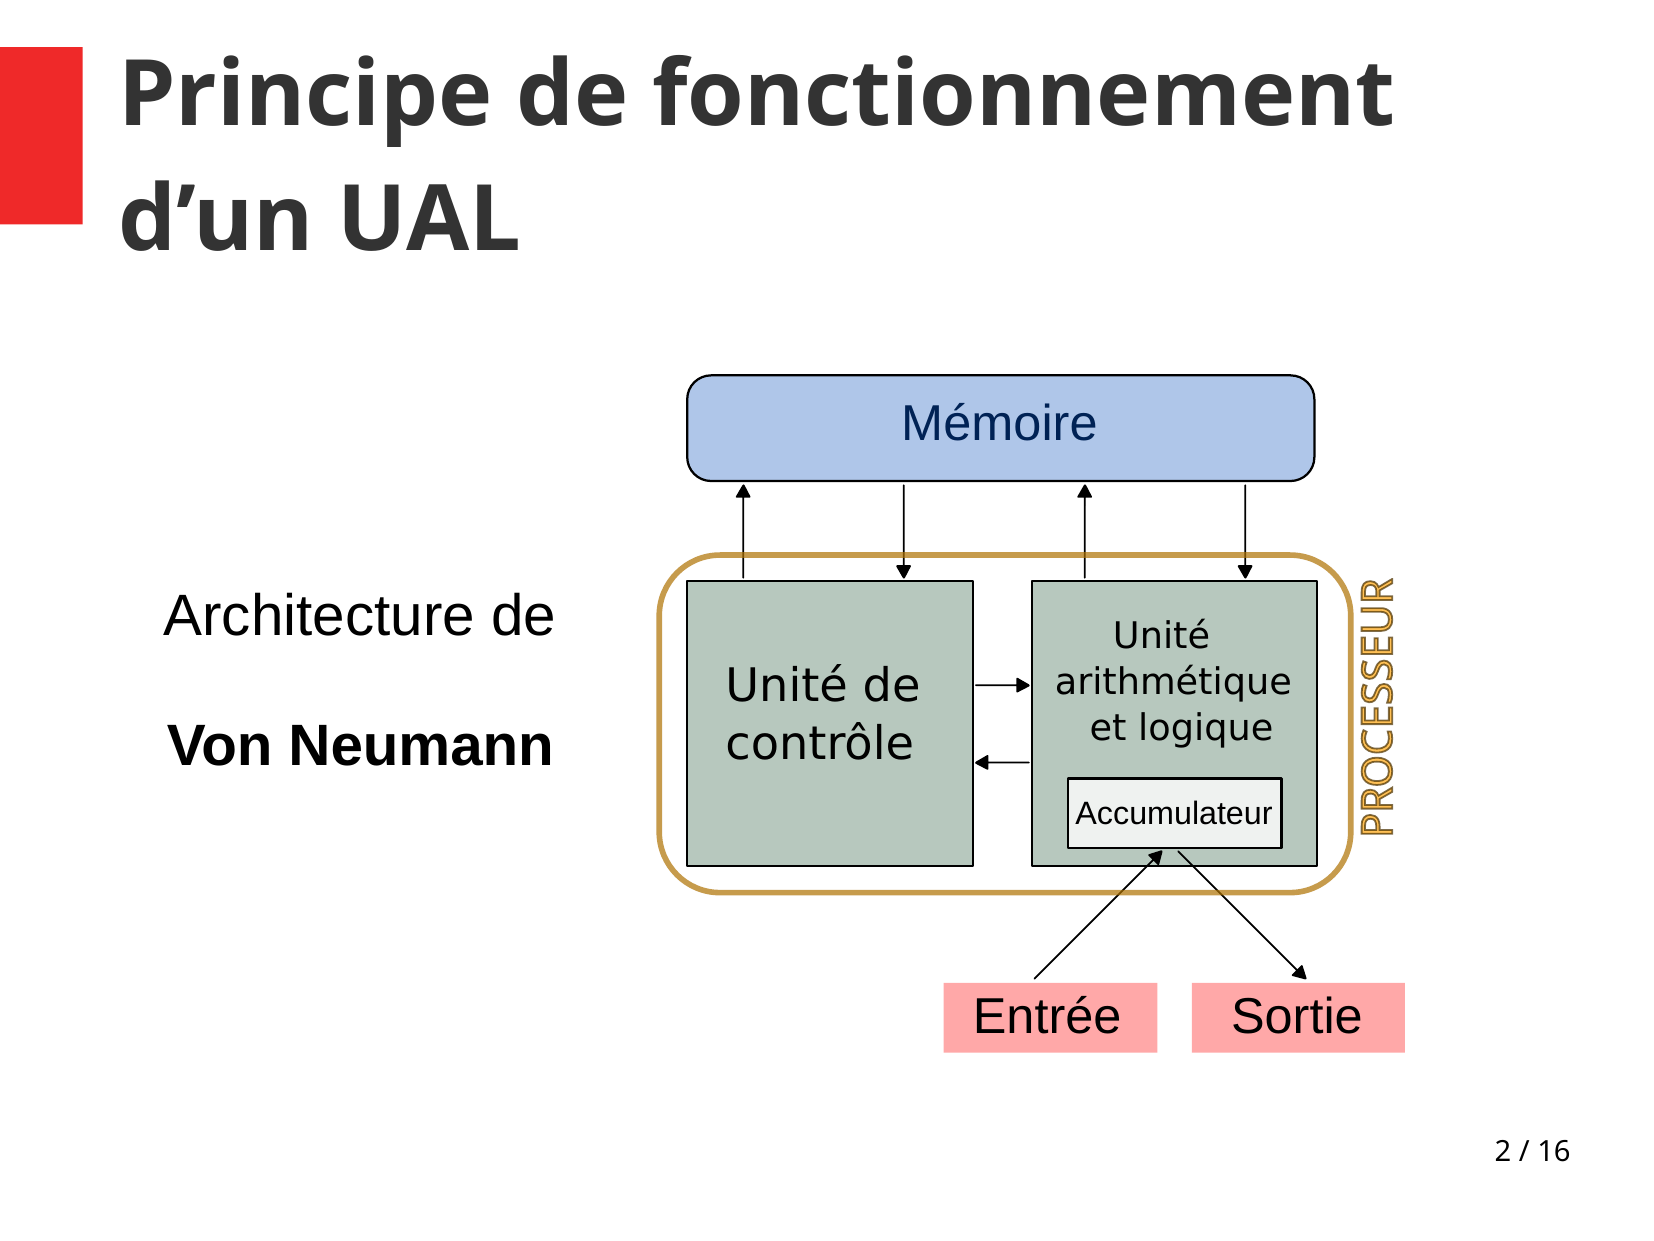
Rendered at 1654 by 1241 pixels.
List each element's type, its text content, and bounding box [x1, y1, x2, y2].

title Principe de fonctionnement d’un UAL [118, 45, 1571, 260]
picture [649, 354, 1405, 1074]
text_box Architecture de Von Neumann [129, 575, 591, 851]
